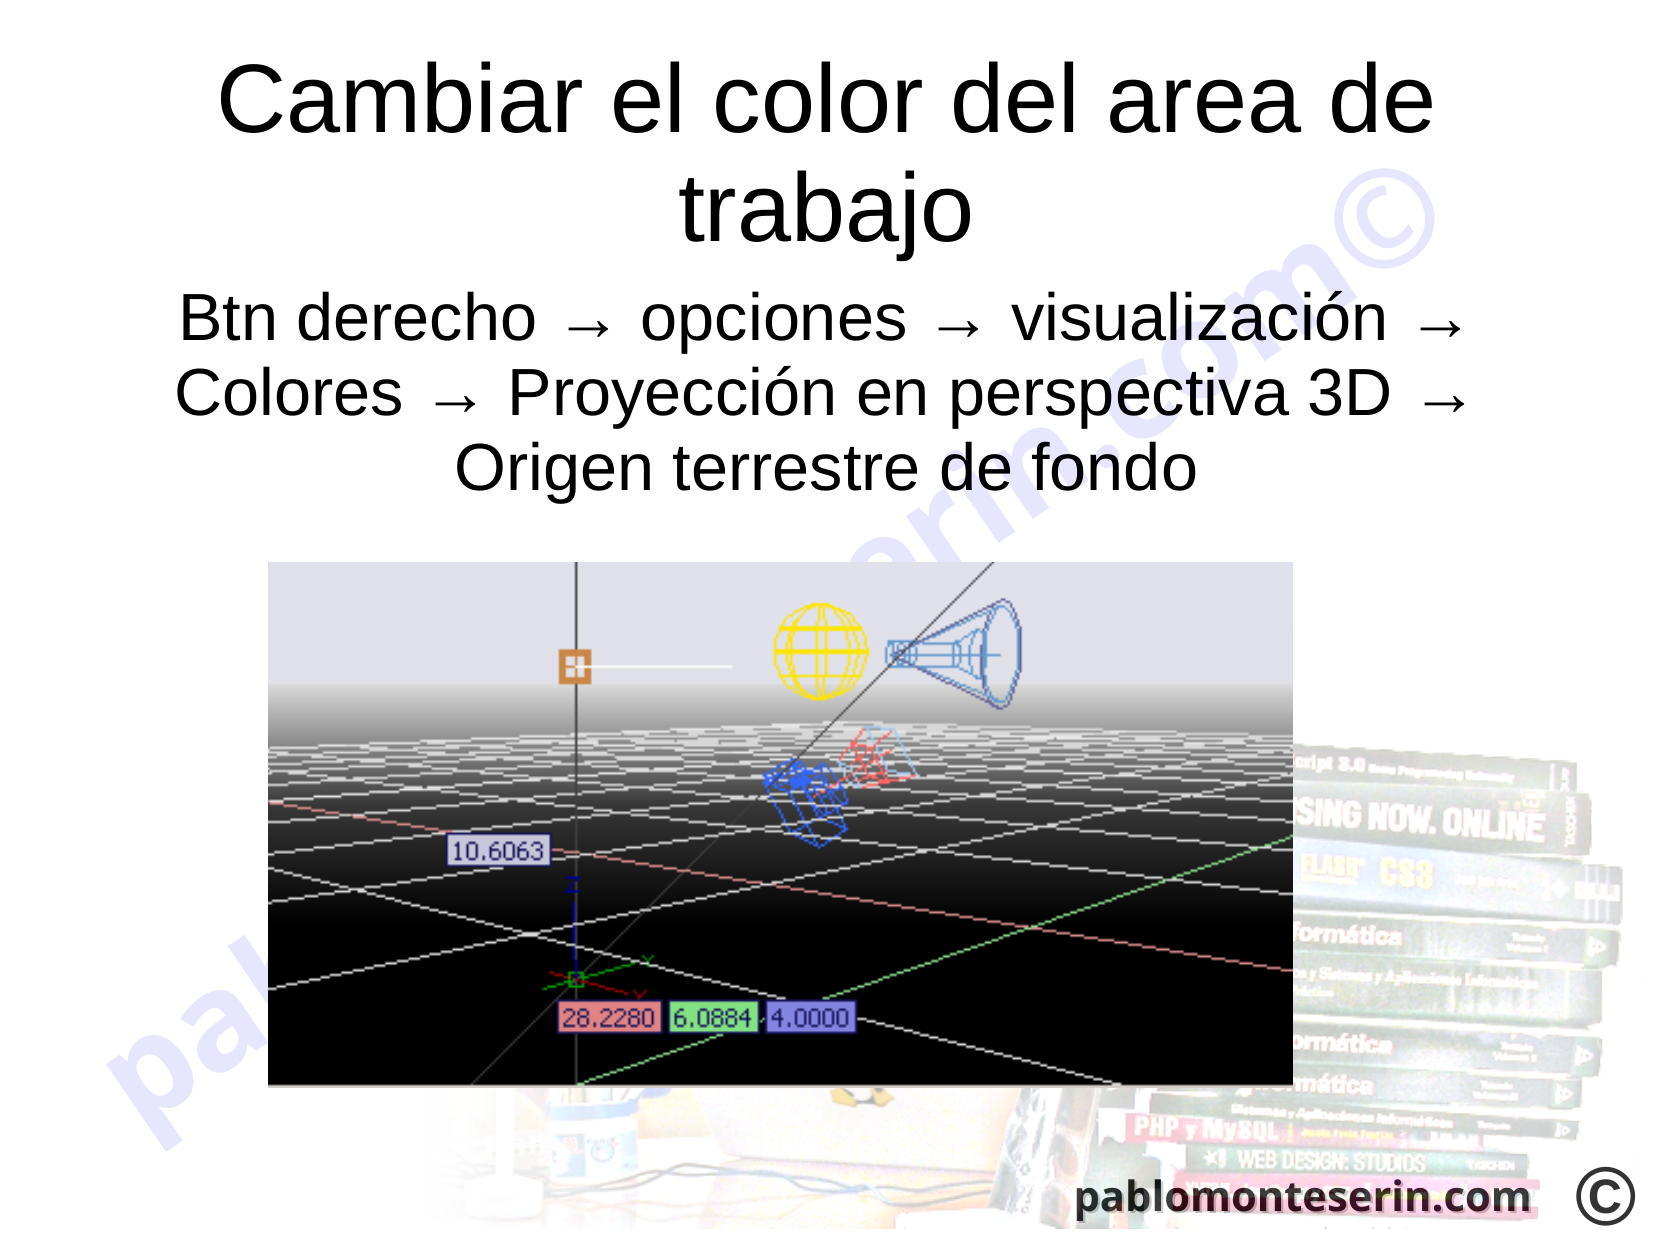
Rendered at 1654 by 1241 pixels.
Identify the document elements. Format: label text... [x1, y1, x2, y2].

title Cambiar el color del area de trabajo [82, 44, 1571, 262]
subtitle Btn derecho → opciones → visualización → Colores → Proyección en perspectiva 3D → Origen terrestre de fondo [82, 280, 1571, 505]
picture [268, 562, 1654, 1229]
